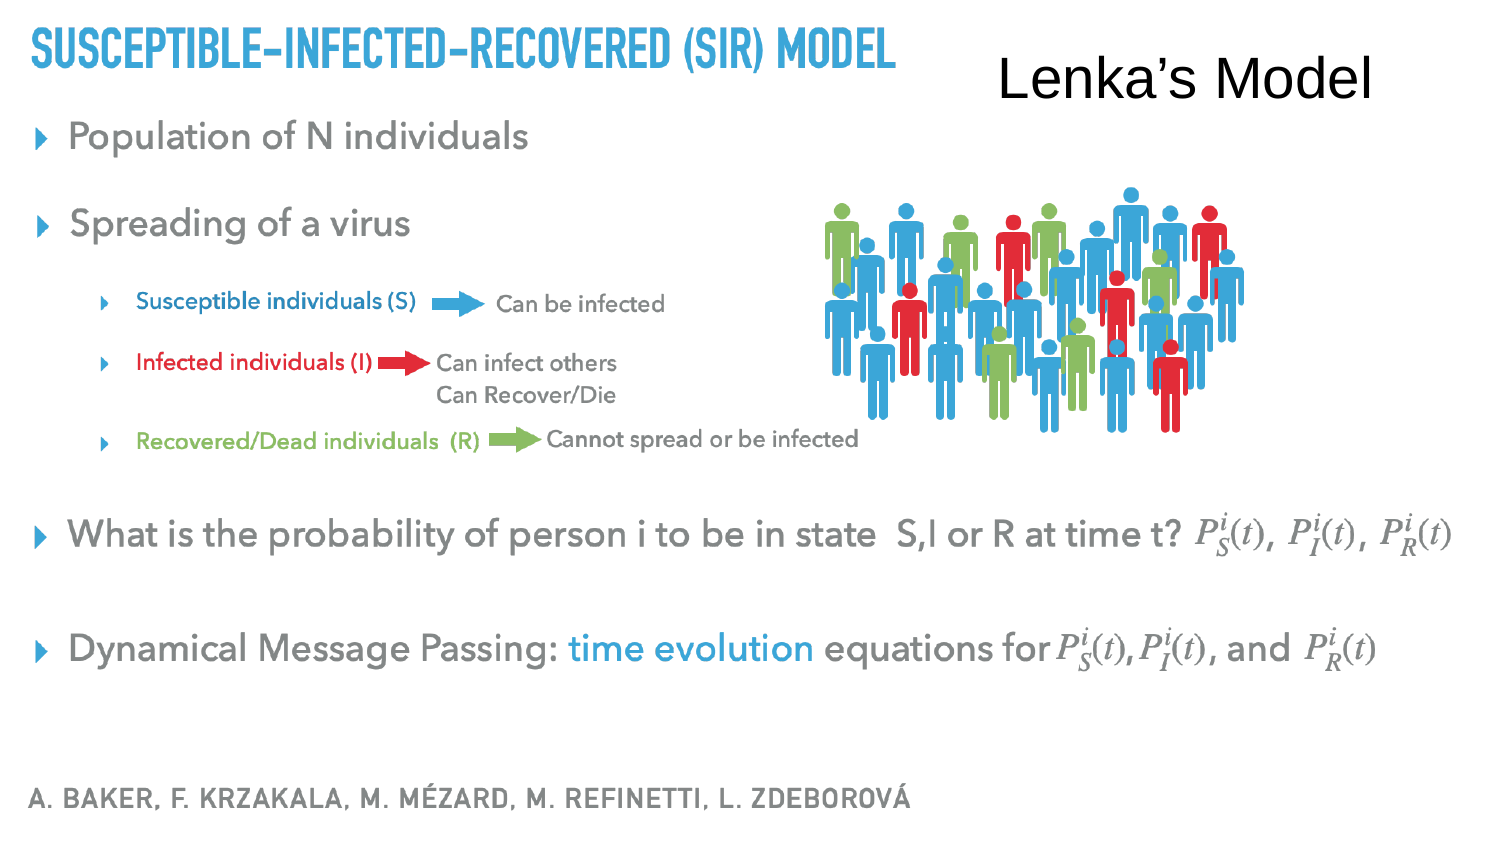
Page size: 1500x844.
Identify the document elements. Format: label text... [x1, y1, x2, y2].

picture [24, 24, 1475, 818]
text_box Lenka’s Model [982, 24, 1475, 143]
